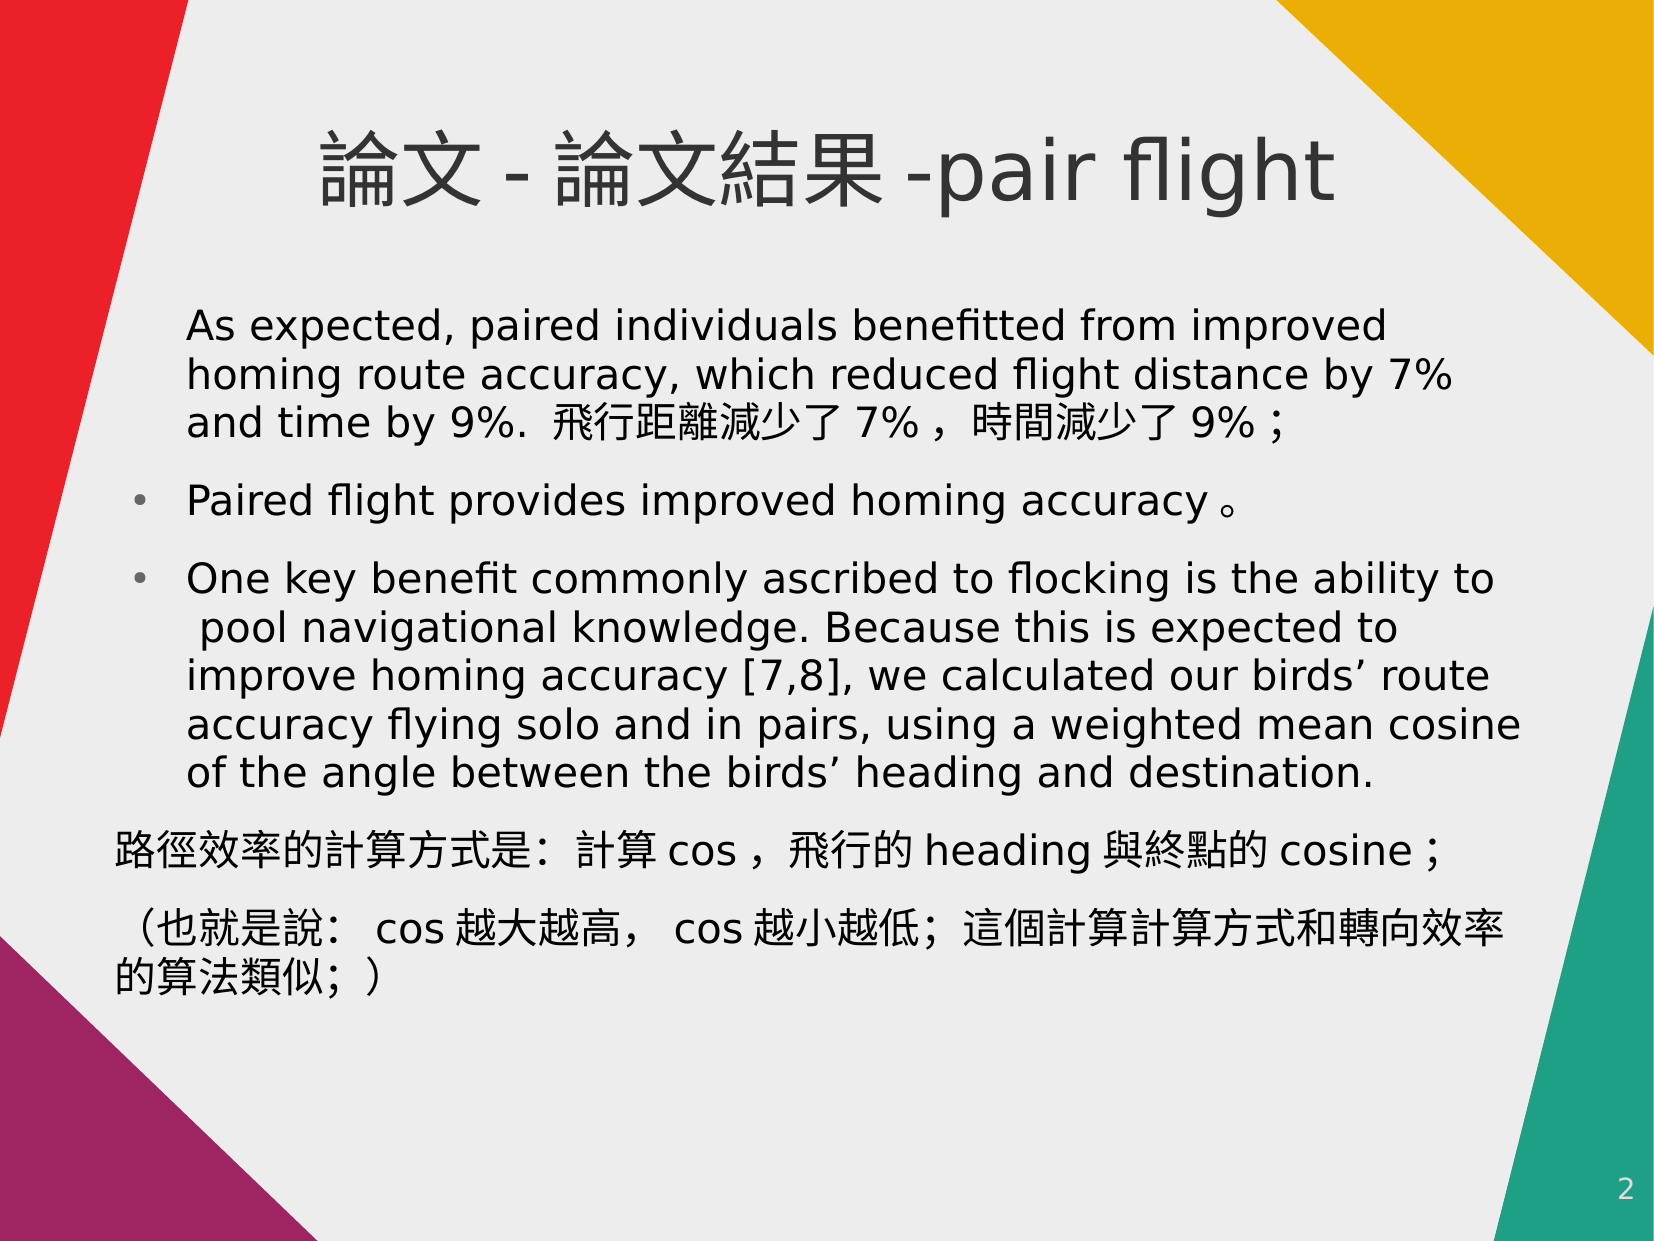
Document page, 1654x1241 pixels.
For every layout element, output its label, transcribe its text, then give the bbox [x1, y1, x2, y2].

title 論文-論文結果-pair flight [114, 73, 1539, 271]
list As expected, paired individuals benefitted from improved homing route accuracy, which reduced flight distance by 7% and time by 9%. 飛行距離減少了7%，時間減少了9%； Paired flight provides improved homing accuracy。 One key benefit commonly ascribed to flocking is the ability to pool navigational knowledge. Because this is expected to improve homing accuracy [7,8], we calculated our birds’ route accuracy flying solo and in pairs, using a weighted mean cosine of the angle between the birds’ heading and destination. 路徑效率的計算方式是：計算cos，飛行的heading與終點的cosine； （也就是說：cos越大越高，cos越小越低；這個計算計算方式和轉向效率的算法類似；） [114, 302, 1539, 1002]
